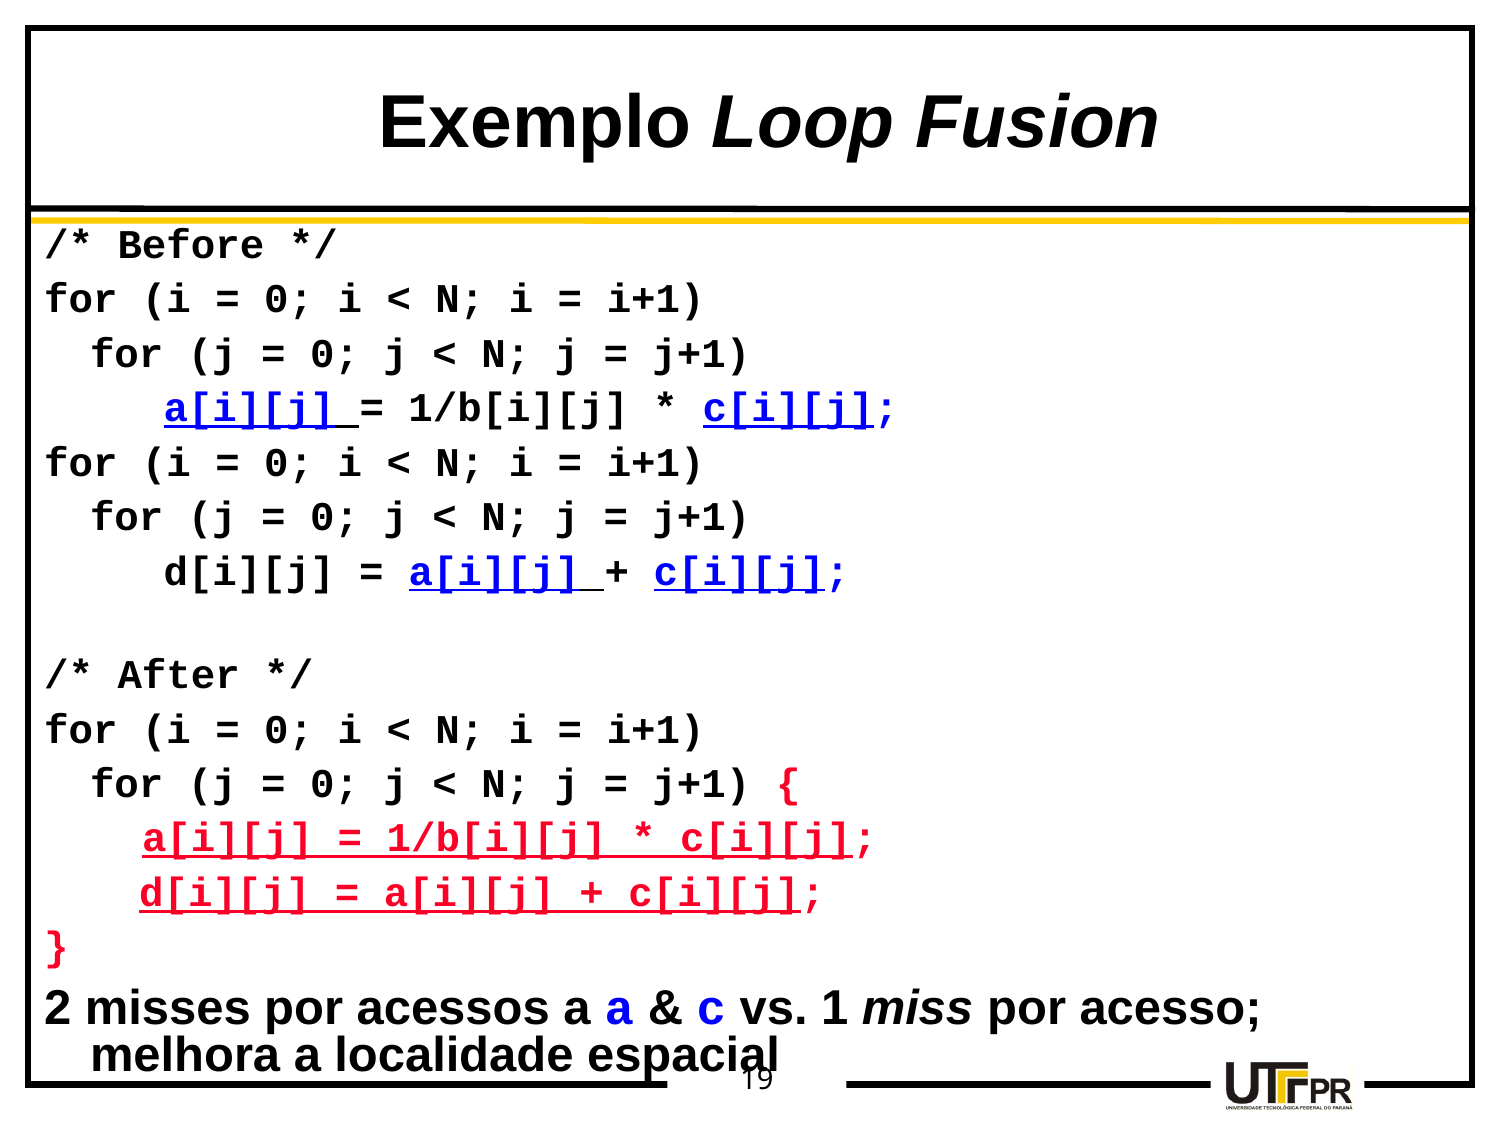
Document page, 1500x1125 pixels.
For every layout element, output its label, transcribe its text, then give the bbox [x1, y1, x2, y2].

list /* Before */ for (i = 0; i < N; i = i+1) for (j = 0; j < N; j = j+1) a[i][j] = 1/b[i][j] * c[i][j]; for (i = 0; i < N; i = i+1) for (j = 0; j < N; j = j+1) d[i][j] = a[i][j] + c[i][j]; /* After */ for (i = 0; i < N; i = i+1) for (j = 0; j < N; j = j+1) { a[i][j] = 1/b[i][j] * c[i][j]; d[i][j] = a[i][j] + c[i][j]; } 2 misses por acessos a a & c vs. 1 miss por acesso; melhora a localidade espacial [29, 219, 1477, 1093]
picture [1225, 1093, 1353, 1110]
title Exemplo Loop Fusion [35, 36, 1477, 207]
